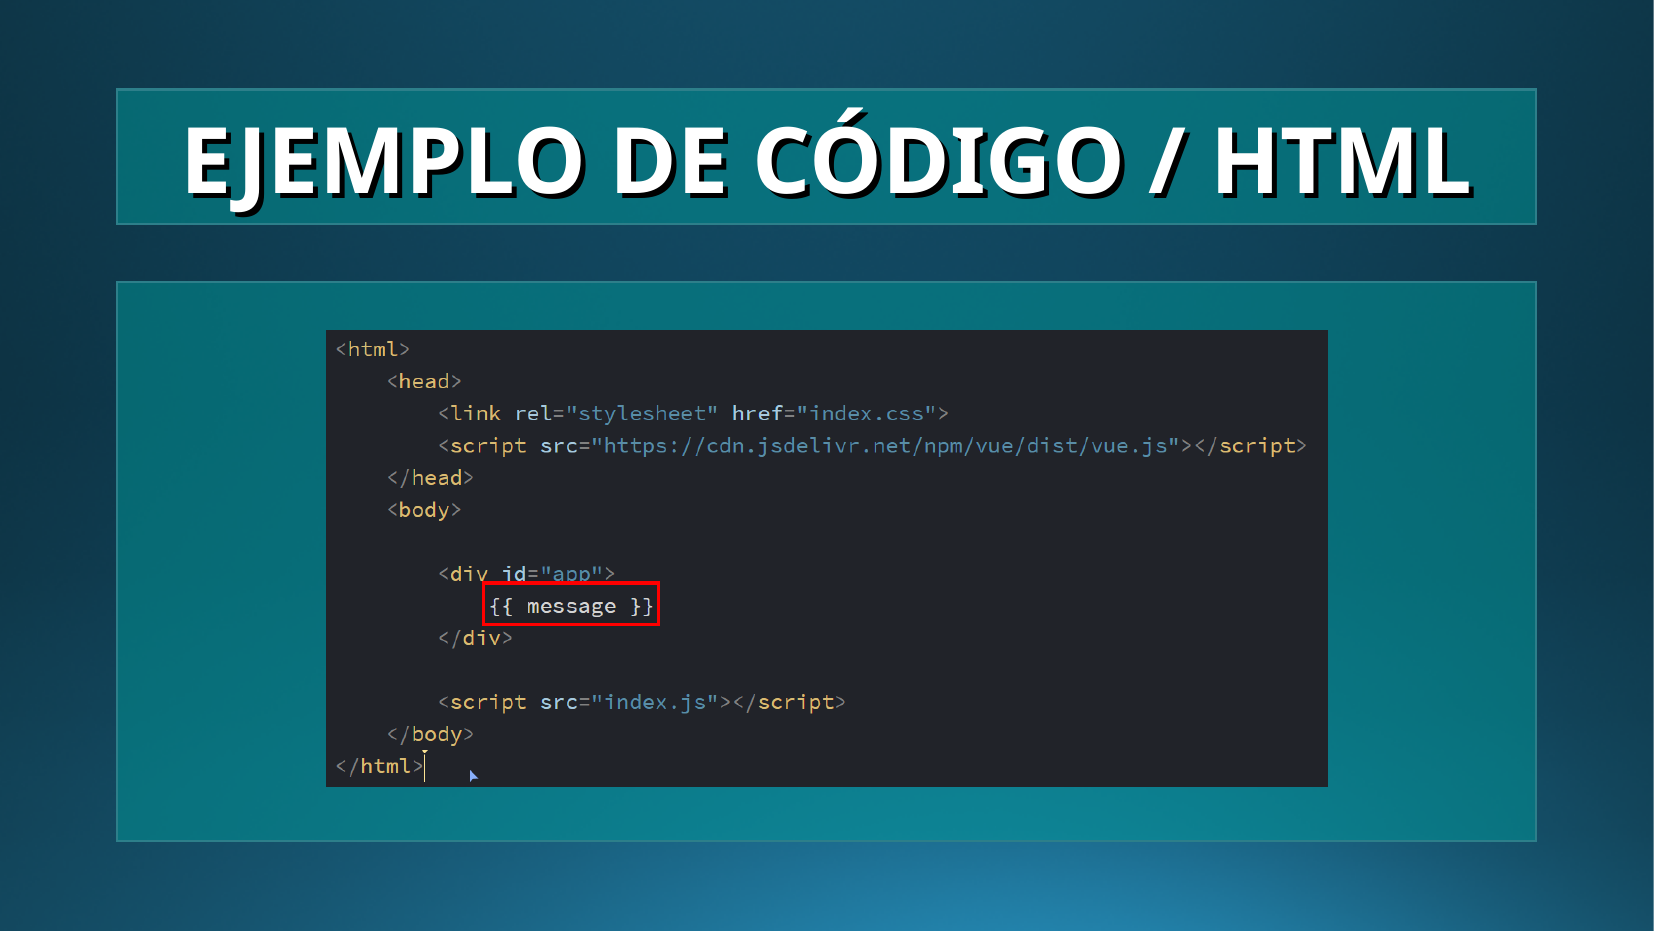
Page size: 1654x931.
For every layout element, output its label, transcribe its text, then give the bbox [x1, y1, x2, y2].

picture [326, 330, 1328, 787]
text_box EJEMPLO DE CÓDIGO / HTML [117, 90, 1536, 224]
text_box [117, 282, 1536, 841]
